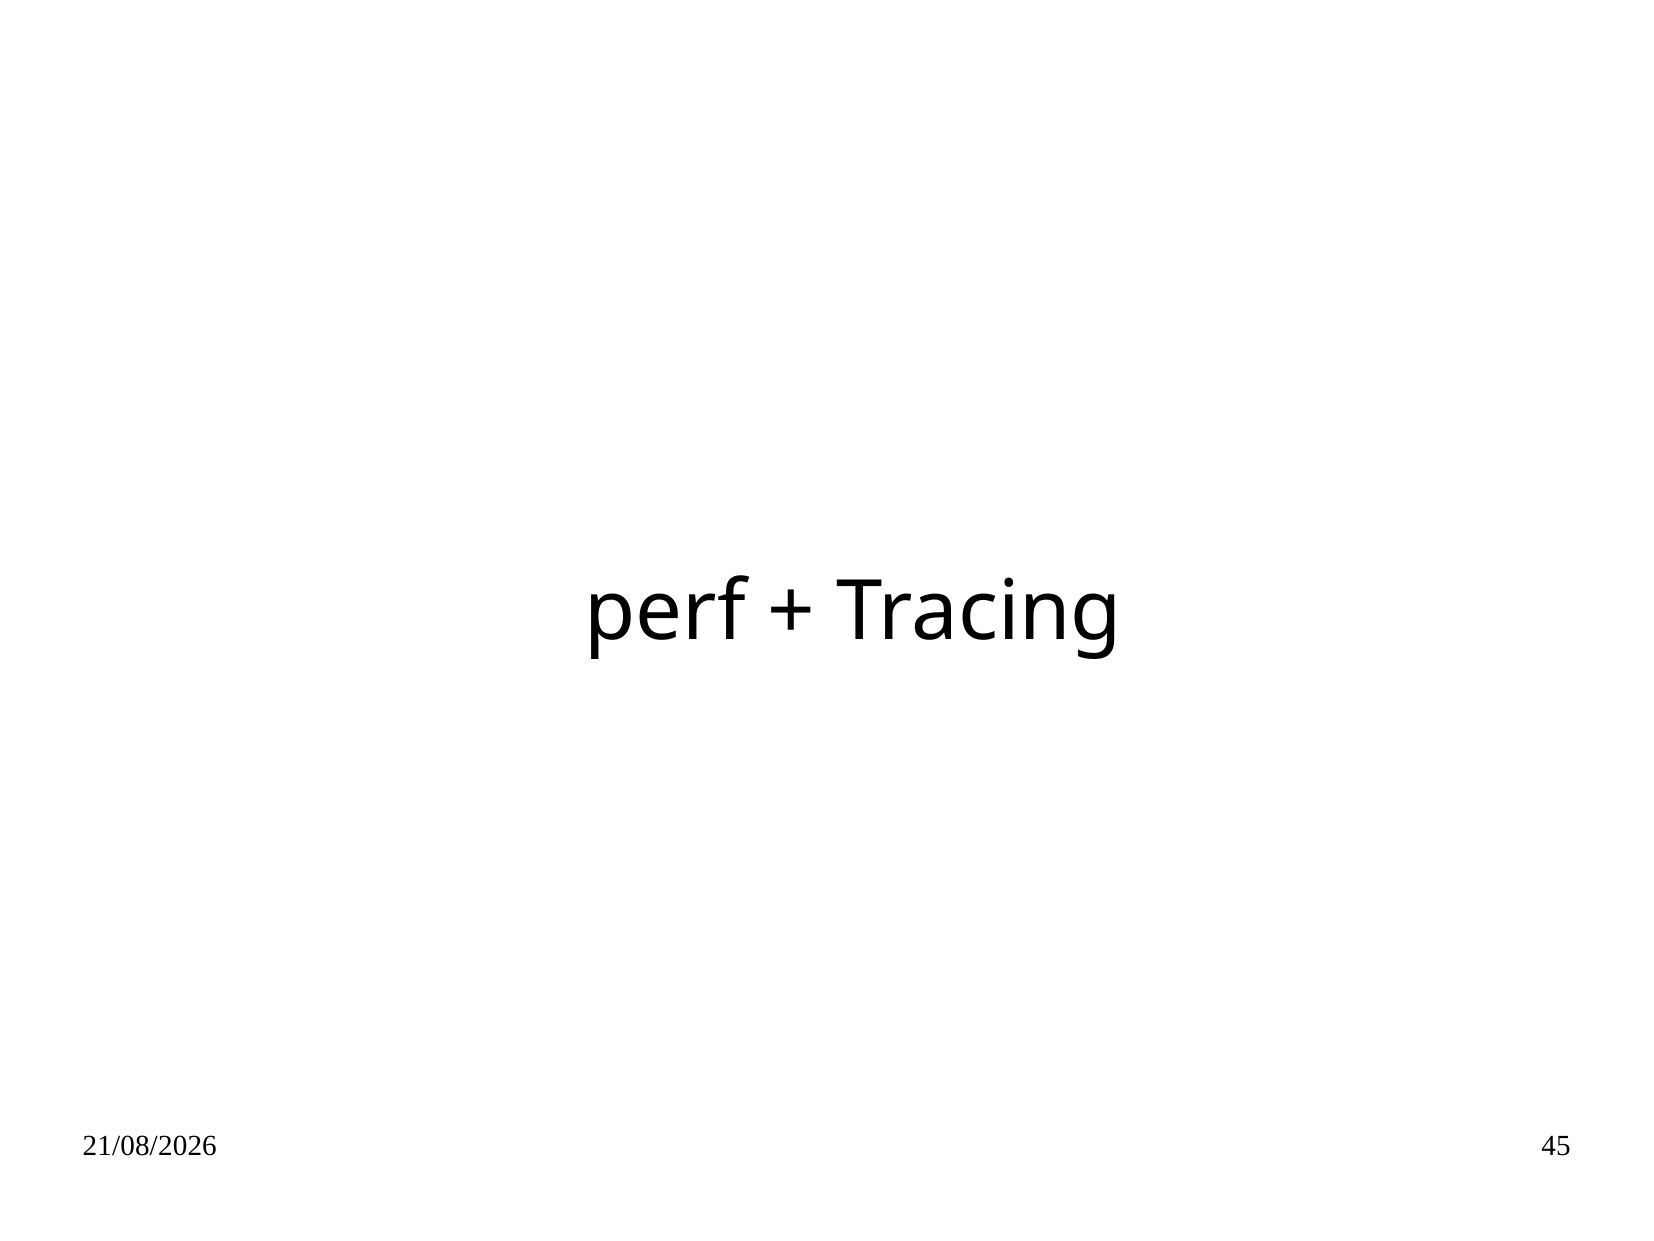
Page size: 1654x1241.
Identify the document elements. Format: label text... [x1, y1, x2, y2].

subtitle perf + Tracing [210, 255, 1498, 958]
